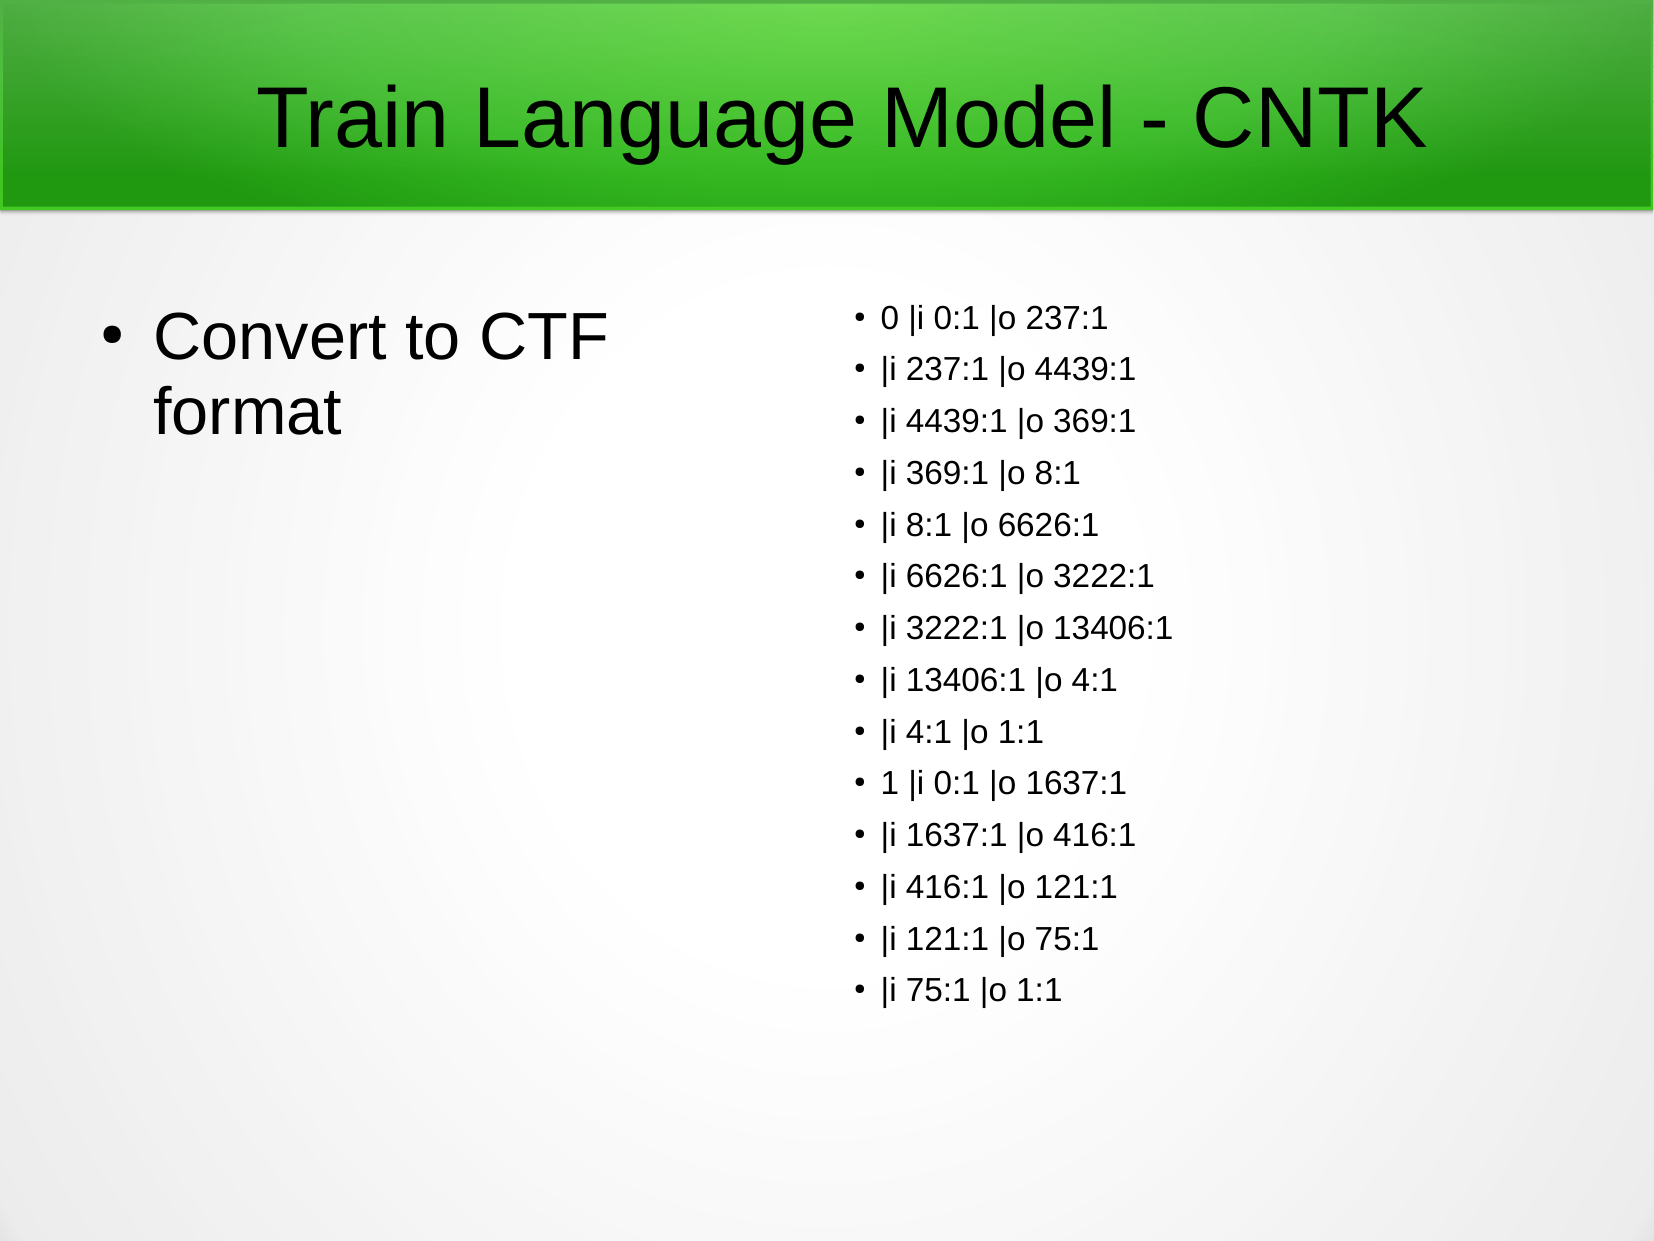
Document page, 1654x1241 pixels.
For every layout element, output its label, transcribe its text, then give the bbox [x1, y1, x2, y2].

title Train Language Model - CNTK [82, 47, 1571, 189]
list Convert to CTF format [82, 299, 809, 1019]
list 0 |i 0:1 |o 237:1 |i 237:1 |o 4439:1 |i 4439:1 |o 369:1 |i 369:1 |o 8:1 |i 8:1 |o 6626:1 |i 6626:1 |o 3222:1 |i 3222:1 |o 13406:1 |i 13406:1 |o 4:1 |i 4:1 |o 1:1 1 |i 0:1 |o 1637:1 |i 1637:1 |o 416:1 |i 416:1 |o 121:1 |i 121:1 |o 75:1 |i 75:1 |o 1:1 [845, 299, 1572, 1019]
